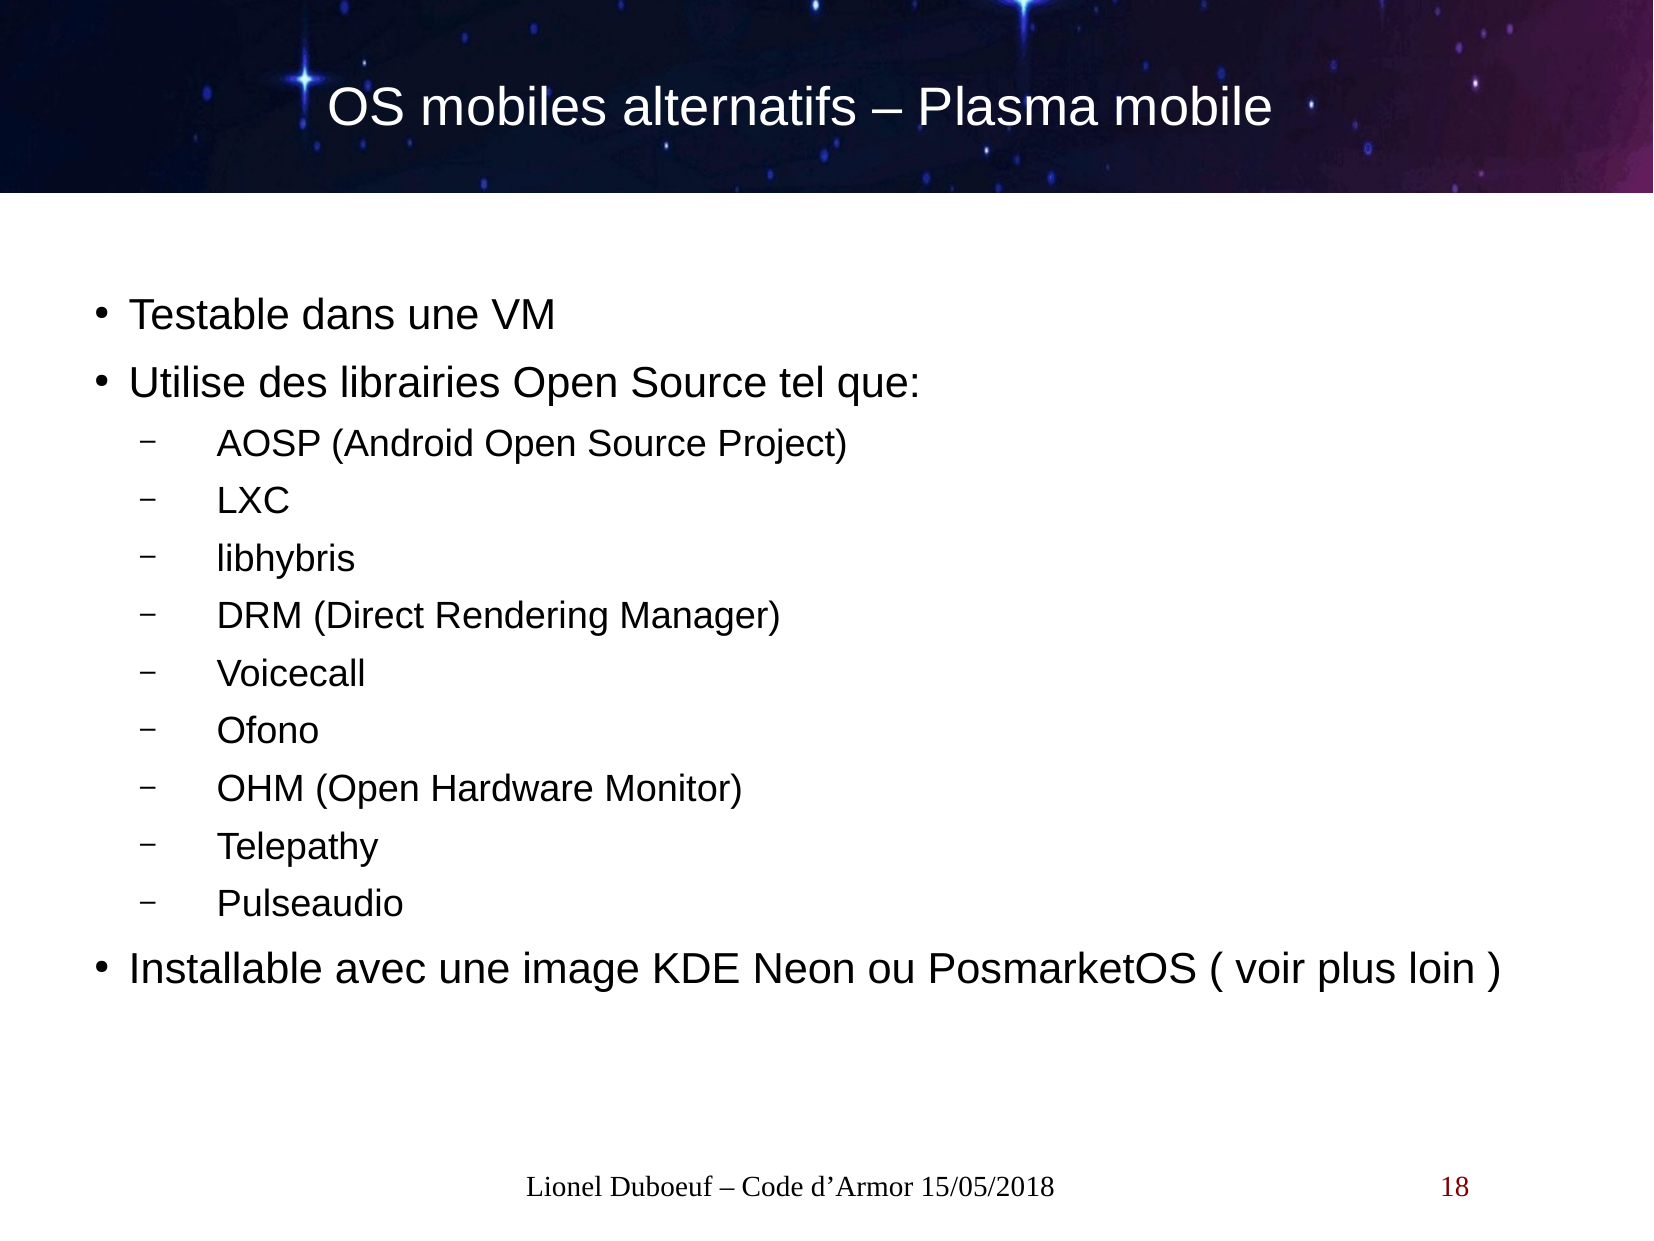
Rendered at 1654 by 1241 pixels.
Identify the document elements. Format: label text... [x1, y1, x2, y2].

picture [0, 0, 1653, 193]
title OS mobiles alternatifs – Plasma mobile [57, 2, 1546, 211]
list Testable dans une VM Utilise des librairies Open Source tel que: AOSP (Android Open Source Project) LXC libhybris DRM (Direct Rendering Manager) Voicecall Ofono OHM (Open Hardware Monitor) Telepathy Pulseaudio Installable avec une image KDE Neon ou PosmarketOS ( voir plus loin ) [82, 290, 1571, 1010]
